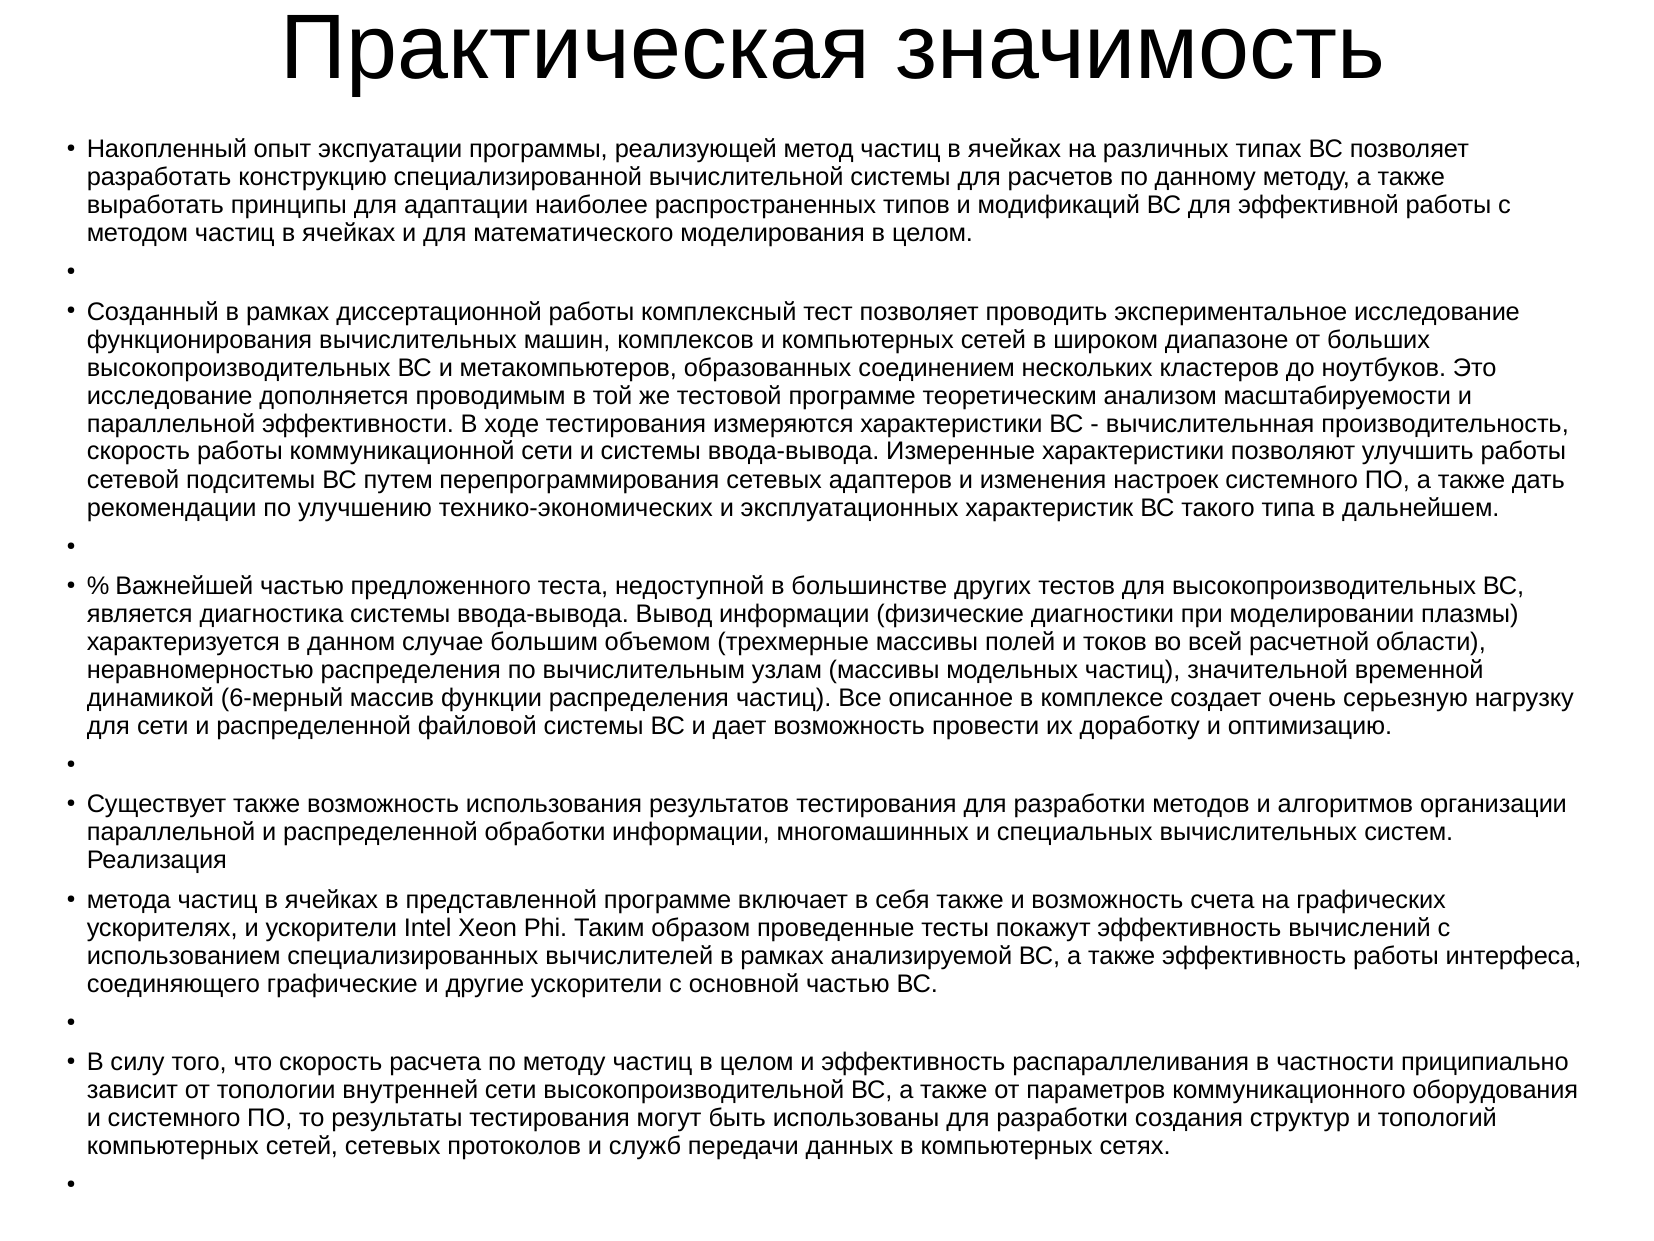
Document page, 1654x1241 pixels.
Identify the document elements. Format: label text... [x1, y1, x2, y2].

title Практическая значимость [90, 0, 1579, 135]
list Накопленный опыт экспуатации программы, реализующей метод частиц в ячейках на различных типах ВС позволяет разработать конструкцию специализированной вычислительной системы для расчетов по данному методу, а также выработать принципы для адаптации наиболее распространенных типов и модификаций ВС для эффективной работы с методом частиц в ячейках и для математического моделирования в целом. Созданный в рамках диссертационной работы комплексный тест позволяет проводить экспериментальное исследование функционирования вычислительных машин, комплексов и компьютерных сетей в широком диапазоне от больших высокопроизводительных ВС и метакомпьютеров, образованных соединением нескольких кластеров до ноутбуков. Это исследование дополняется проводимым в той же тестовой программе теоретическим анализом масштабируемости и параллельной эффективности. В ходе тестирования измеряются характеристики ВС - вычислительнная производительность, скорость работы коммуникационной сети и системы ввода-вывода. Измеренные характеристики позволяют улучшить работы сетевой подситемы ВС путем перепрограммирования сетевых адаптеров и изменения настроек системного ПО, а также дать рекомендации по улучшению технико-экономических и эксплуатационных характеристик ВС такого типа в дальнейшем. % Важнейшей частью предложенного теста, недоступной в большинстве других тестов для высокопроизводительных ВС, является диагностика системы ввода-вывода. Вывод информации (физические диагностики при моделировании плазмы) характеризуется в данном случае большим объемом (трехмерные массивы полей и токов во всей расчетной области), неравномерностью распределения по вычислительным узлам (массивы модельных частиц), значительной временной динамикой (6-мерный массив функции распределения частиц). Все описанное в комплексе создает очень серьезную нагрузку для сети и распределенной файловой системы ВС и дает возможность провести их доработку и оптимизацию. Существует также возможность использования результатов тестирования для разработки методов и алгоритмов организации параллельной и распределенной обработки информации, многомашинных и специальных вычислительных систем. Реализация метода частиц в ячейках в представленной программе включает в себя также и возможность счета на графических ускорителях, и ускорители Intel Xeon Phi. Таким образом проведенные тесты покажут эффективность вычислений с использованием специализированных вычислителей в рамках анализируемой ВС, а также эффективность работы интерфеса, соединяющего графические и другие ускорители с основной частью ВС. В силу того, что скорость расчета по методу частиц в целом и эффективность распараллеливания в частности приципиально зависит от топологии внутренней сети высокопроизводительной ВС, а также от параметров коммуникационного оборудования и системного ПО, то результаты тестирования могут быть использованы для разработки создания структур и топологий компьютерных сетей, сетевых протоколов и служб передачи данных в компьютерных сетях. [60, 135, 1591, 1201]
